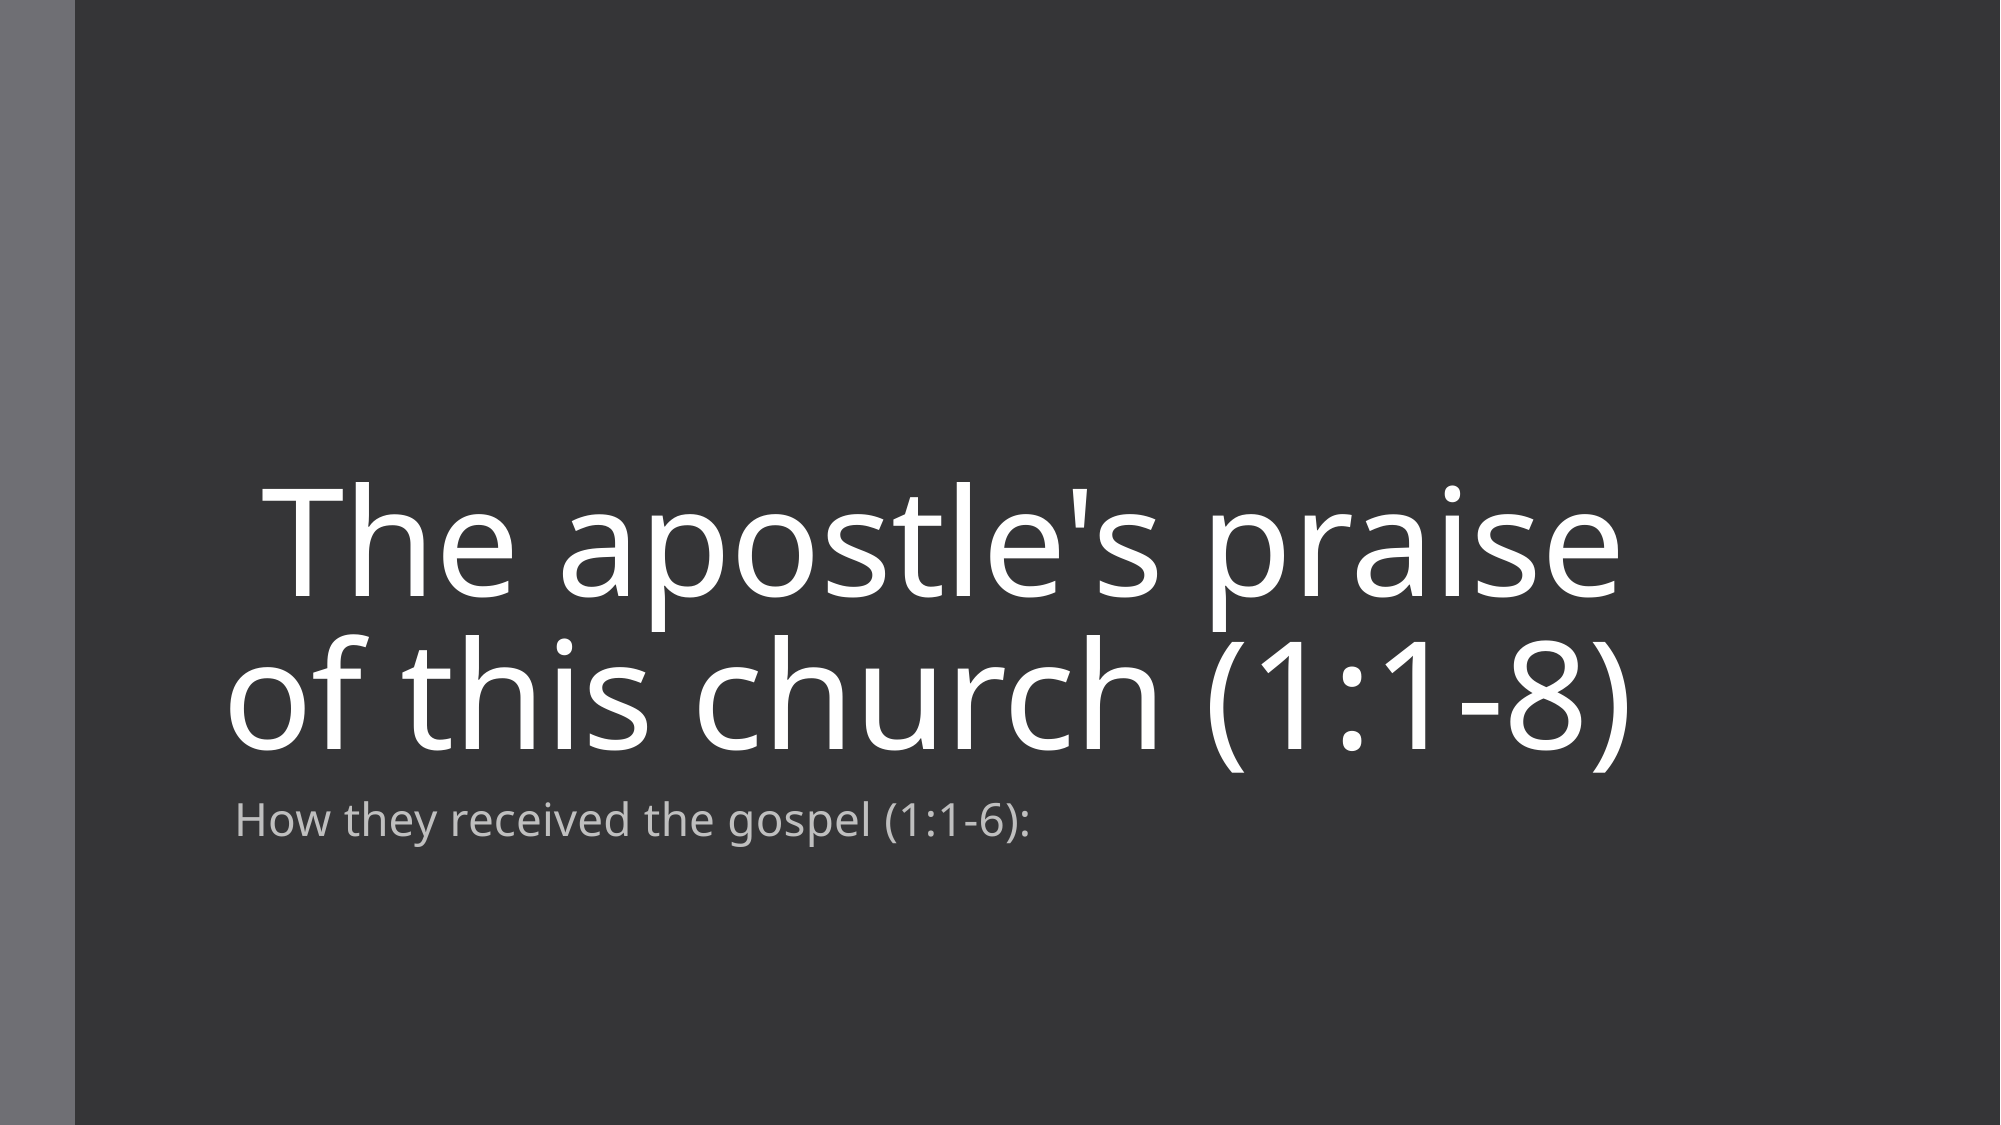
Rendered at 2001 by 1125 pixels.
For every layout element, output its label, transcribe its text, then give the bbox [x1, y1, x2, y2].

title The apostle's praise of this church (1:1-8) [206, 124, 1752, 787]
subtitle How they received the gospel (1:1-6): [206, 787, 1752, 1066]
